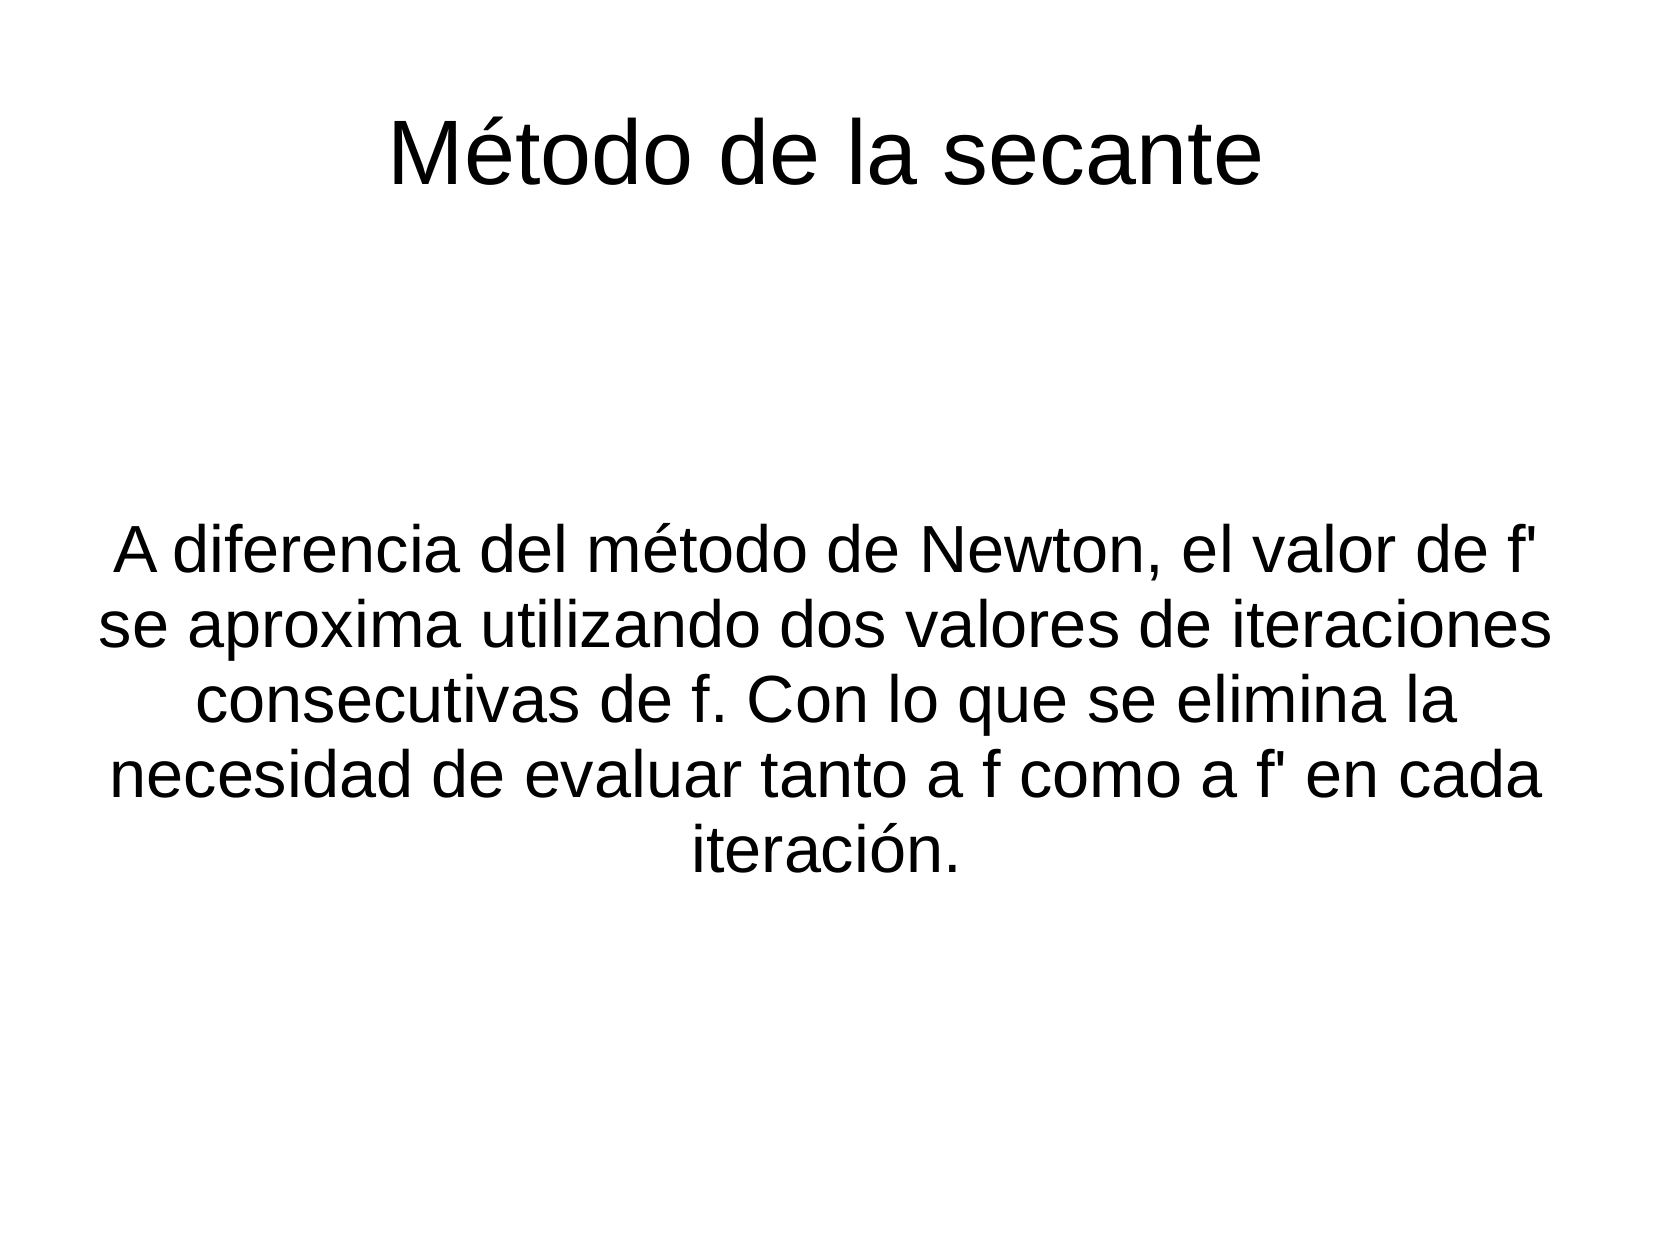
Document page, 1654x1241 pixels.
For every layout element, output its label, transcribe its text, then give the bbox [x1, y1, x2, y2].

title Método de la secante [82, 56, 1571, 250]
subtitle A diferencia del método de Newton, el valor de f' se aproxima utilizando dos valores de iteraciones consecutivas de f. Con lo que se elimina la necesidad de evaluar tanto a f como a f' en cada iteración. [82, 297, 1571, 1102]
